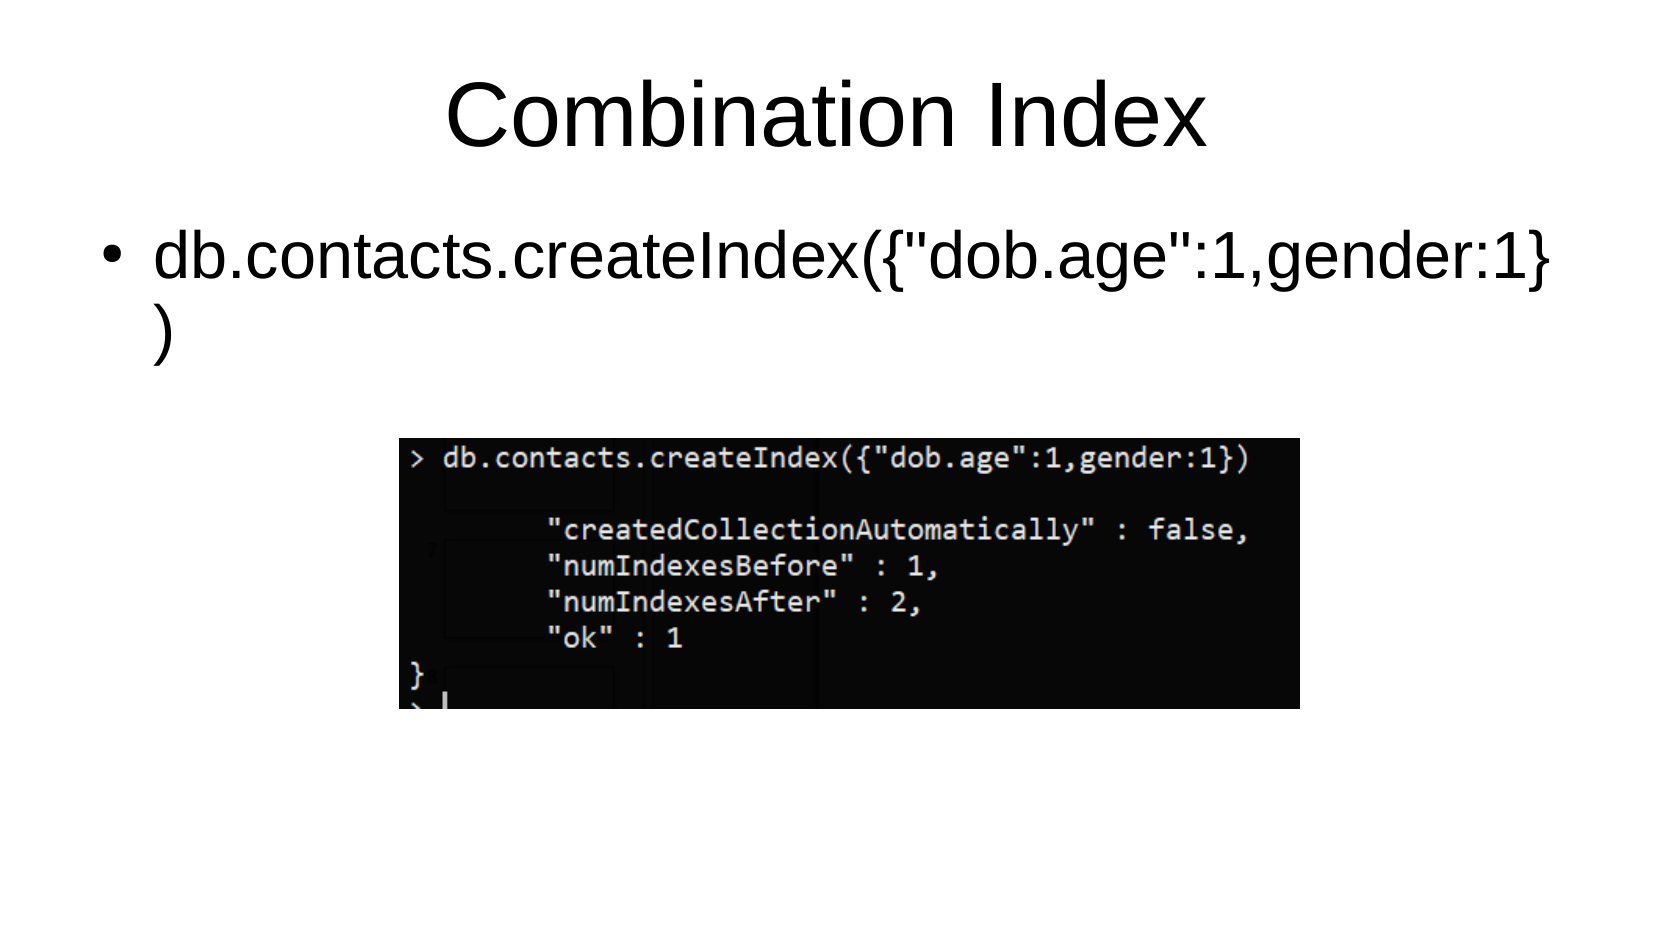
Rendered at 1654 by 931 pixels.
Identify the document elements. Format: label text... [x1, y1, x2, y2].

list db.contacts.createIndex({"dob.age":1,gender:1}) [82, 217, 1571, 758]
title Combination Index [82, 37, 1571, 193]
picture [399, 438, 1300, 709]
